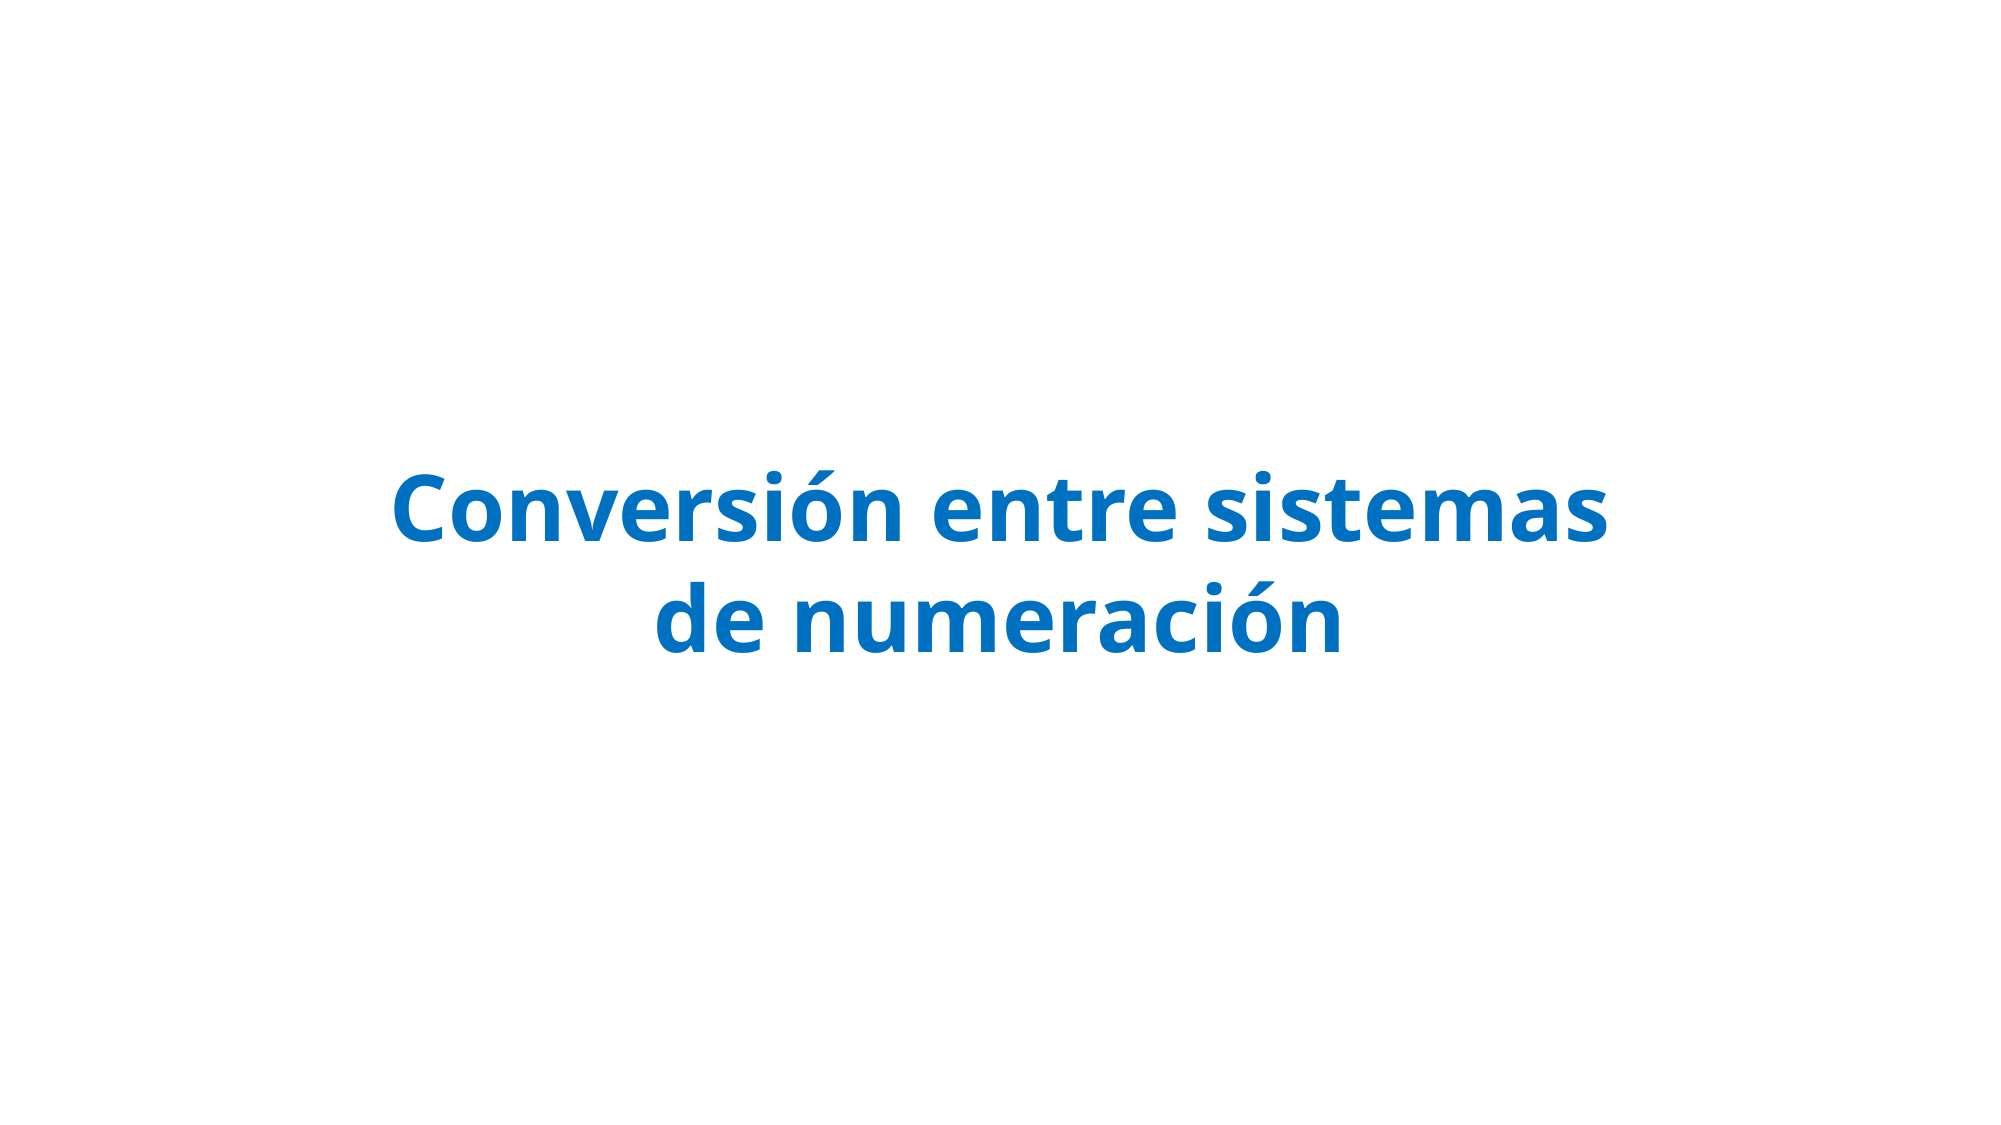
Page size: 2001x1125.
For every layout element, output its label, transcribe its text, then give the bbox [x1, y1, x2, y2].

text_box Conversión entre sistemas de numeración [362, 439, 1638, 681]
